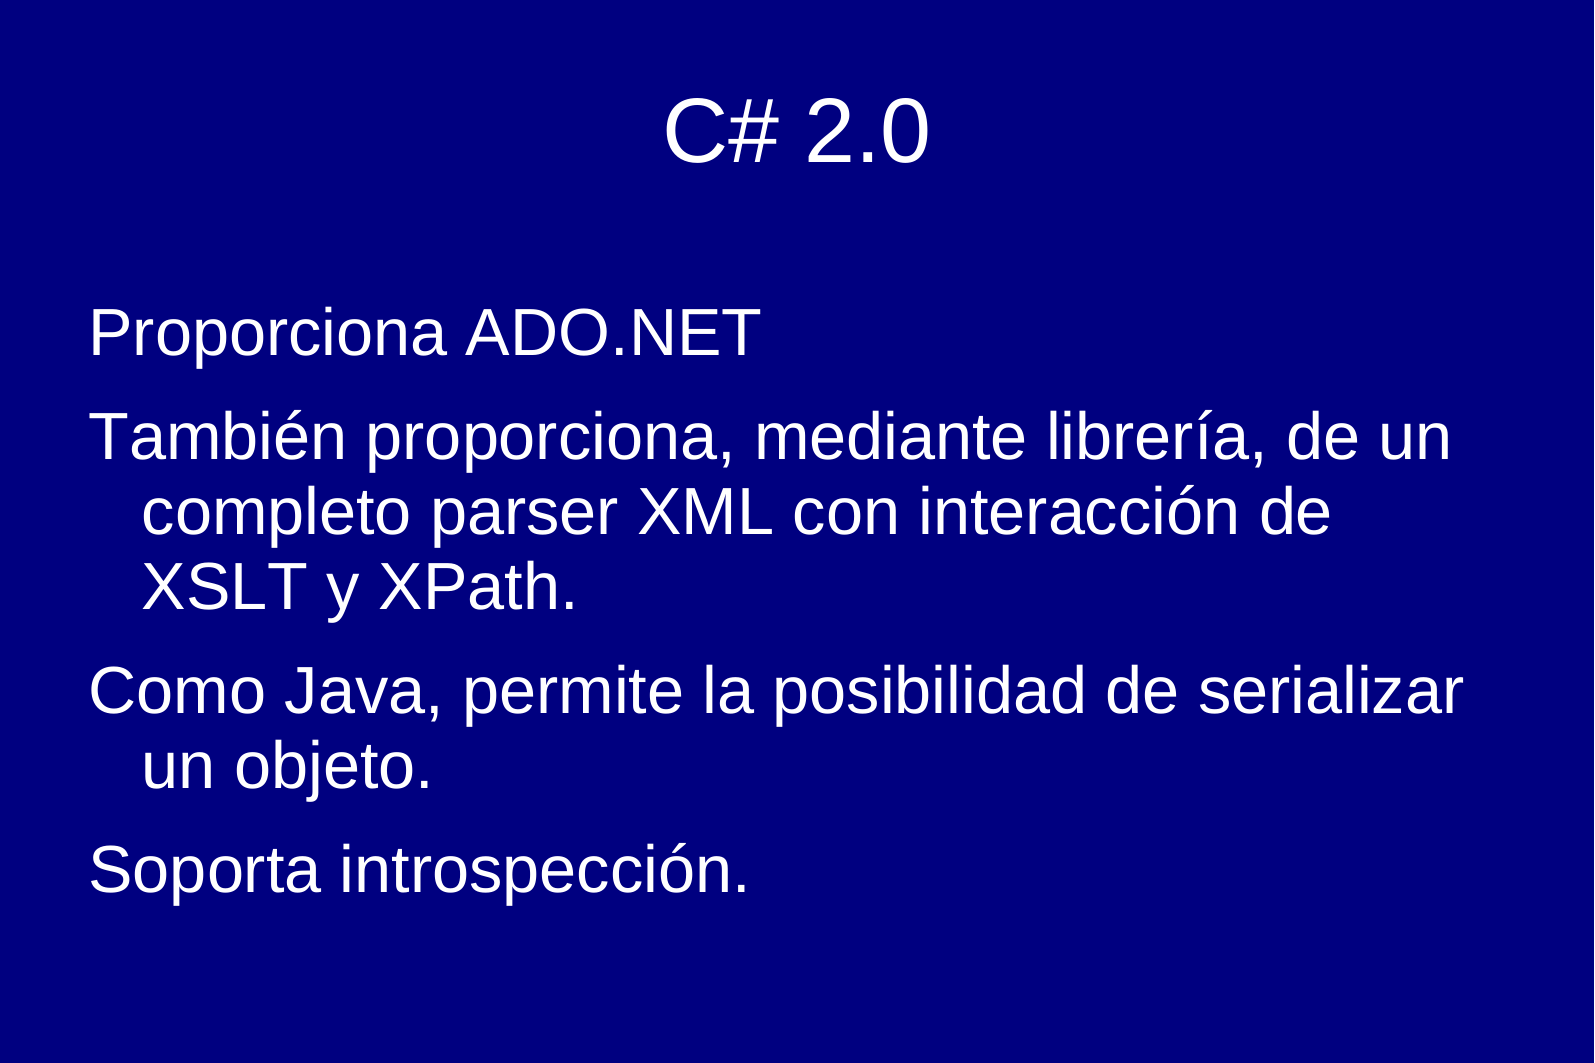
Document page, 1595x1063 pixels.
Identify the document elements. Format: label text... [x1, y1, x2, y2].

list Proporciona ADO.NET También proporciona, mediante librería, de un completo parser XML con interacción de XSLT y XPath. Como Java, permite la posibilidad de serializar un objeto. Soporta introspección. [70, 295, 1506, 997]
title C# 2.0 [79, 42, 1515, 220]
